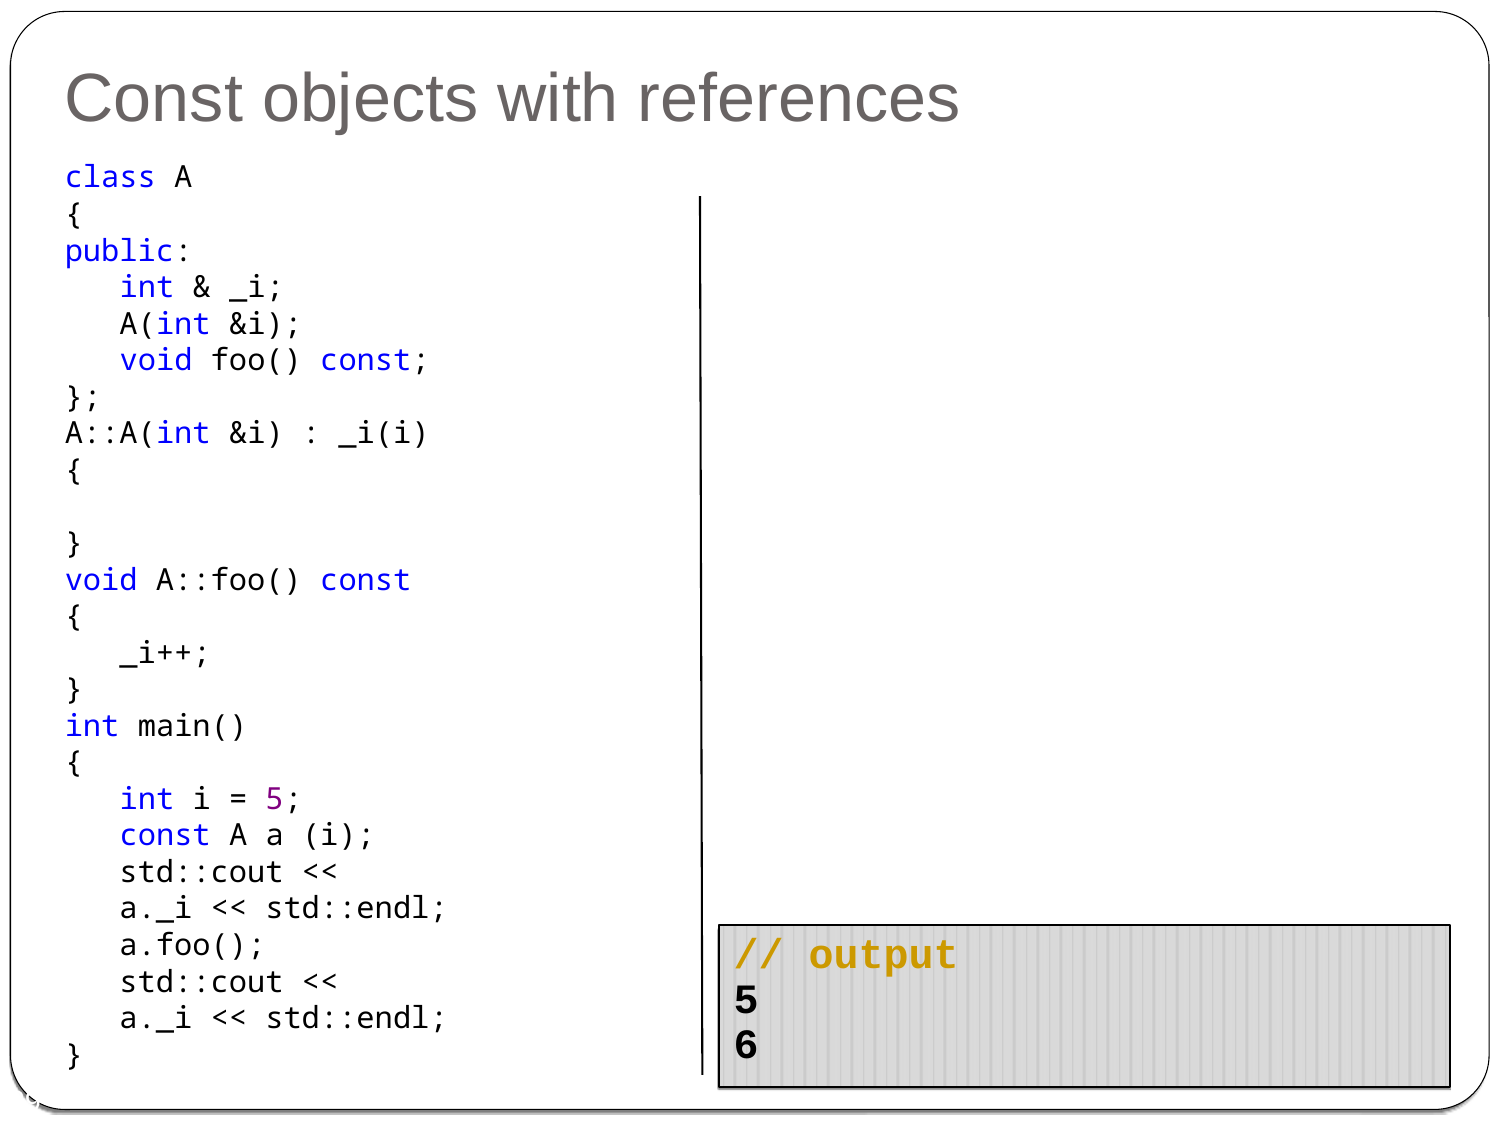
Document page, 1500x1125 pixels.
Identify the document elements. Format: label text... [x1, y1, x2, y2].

title Const objects with references [50, 45, 1450, 149]
list class A { public: int & _i; A(int &i); void foo() const; }; A::A(int &i) : _i(i) { } void A::foo() const { _i++; } int main() { int i = 5; const A a (i); std::cout << a._i << std::endl; a.foo(); std::cout << a._i << std::endl; } [50, 149, 1450, 1088]
slide_number <number> [0, 1074, 50, 1125]
text_box // output 5 6 [718, 924, 1450, 1087]
